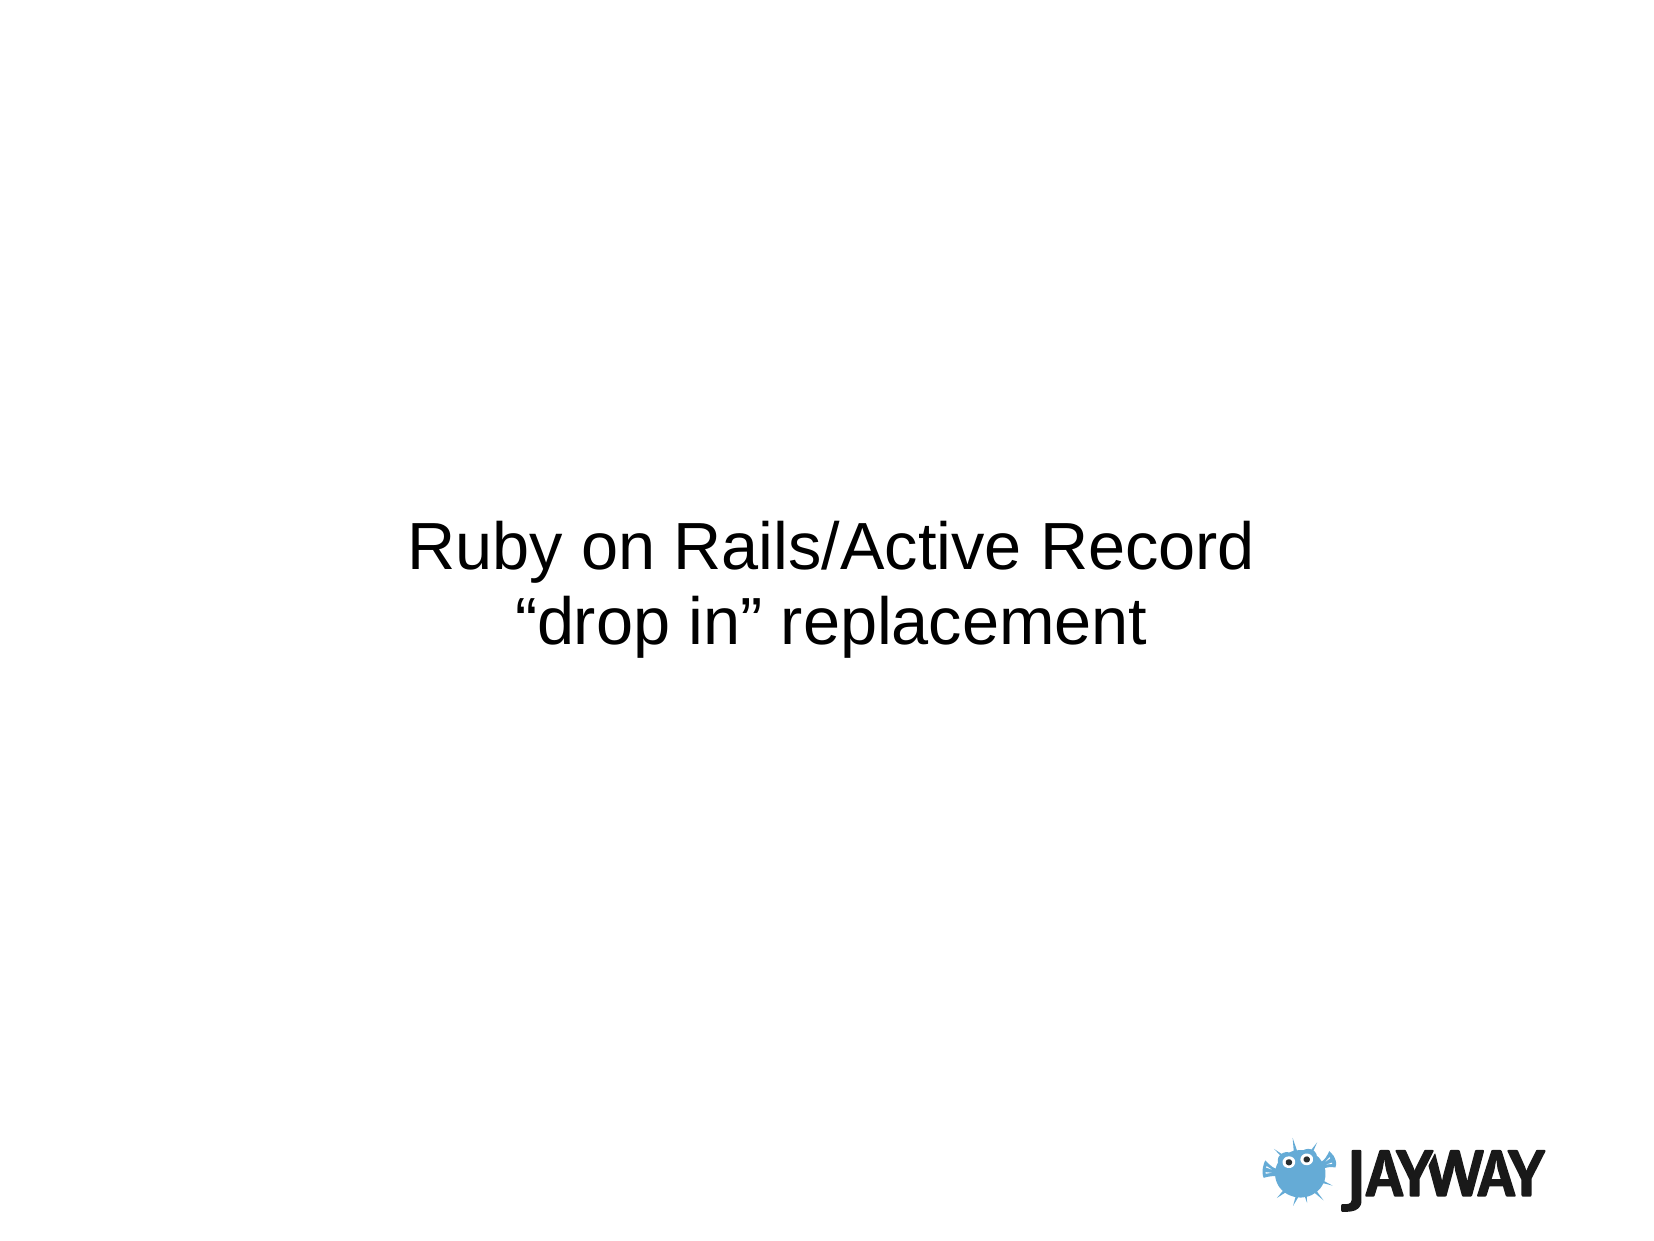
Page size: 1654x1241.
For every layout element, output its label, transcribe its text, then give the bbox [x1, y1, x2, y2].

subtitle Ruby on Rails/Active Record “drop in” replacement [87, 61, 1576, 1107]
